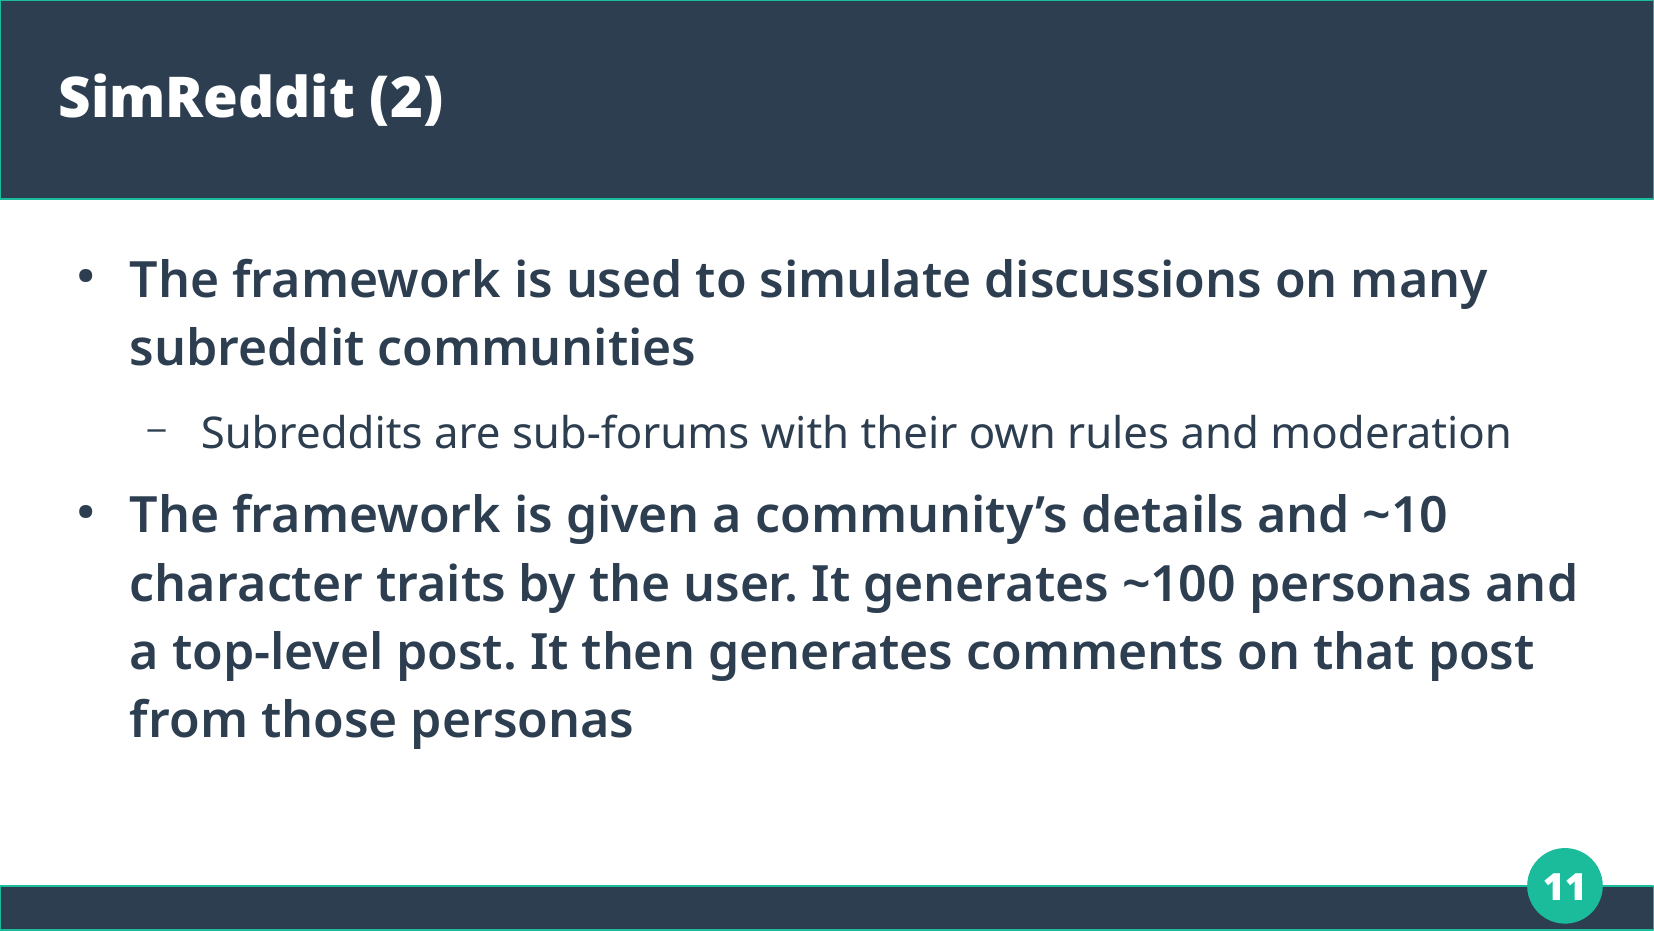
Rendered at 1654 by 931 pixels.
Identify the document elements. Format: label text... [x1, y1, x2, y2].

list The framework is used to simulate discussions on many subreddit communities Subreddits are sub-forums with their own rules and moderation The framework is given a community’s details and ~10 character traits by the user. It generates ~100 personas and a top-level post. It then generates comments on that post from those personas [59, 243, 1595, 864]
title SimReddit (2) [59, 37, 1595, 155]
